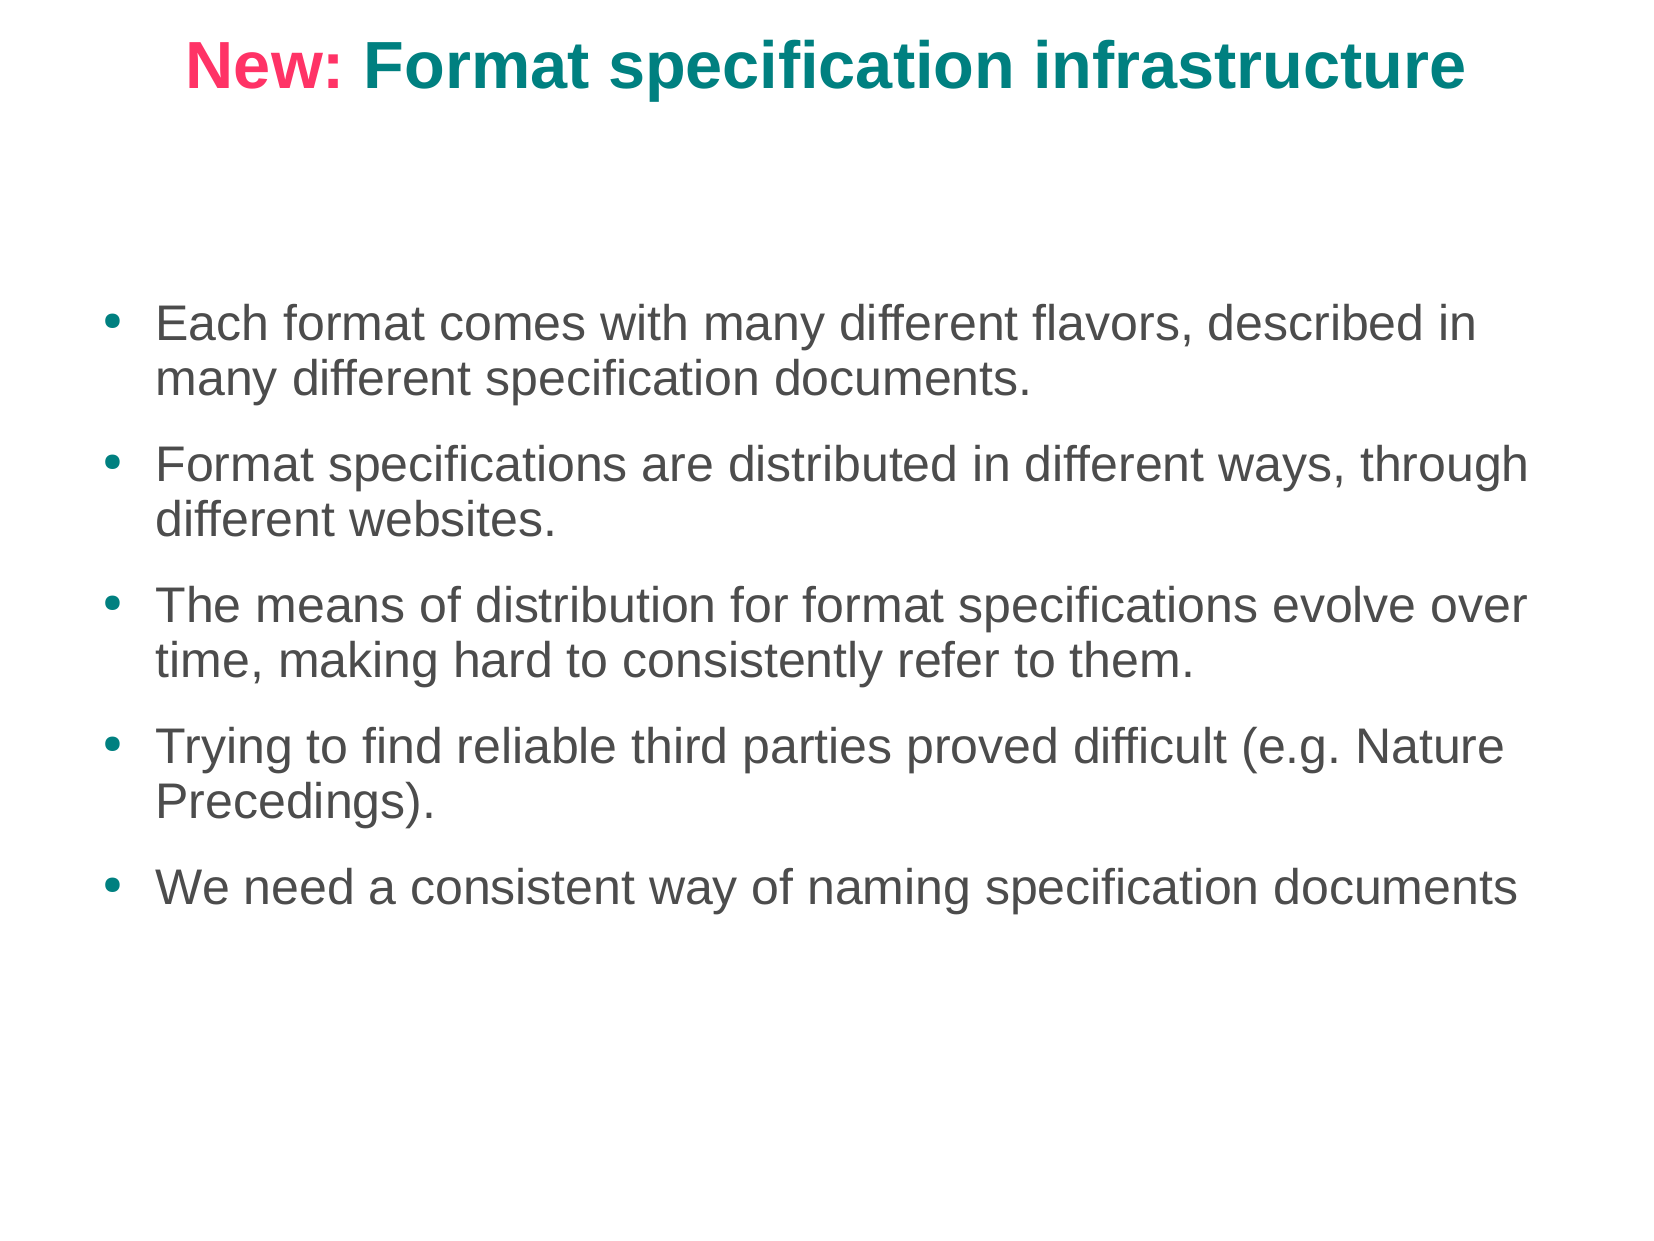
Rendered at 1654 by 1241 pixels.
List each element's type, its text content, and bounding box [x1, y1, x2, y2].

title New: Format specification infrastructure [82, 2, 1571, 129]
list Each format comes with many different flavors, described in many different specification documents. Format specifications are distributed in different ways, through different websites. The means of distribution for format specifications evolve over time, making hard to consistently refer to them. Trying to find reliable third parties proved difficult (e.g. Nature Precedings). We need a consistent way of naming specification documents [85, 294, 1574, 1015]
